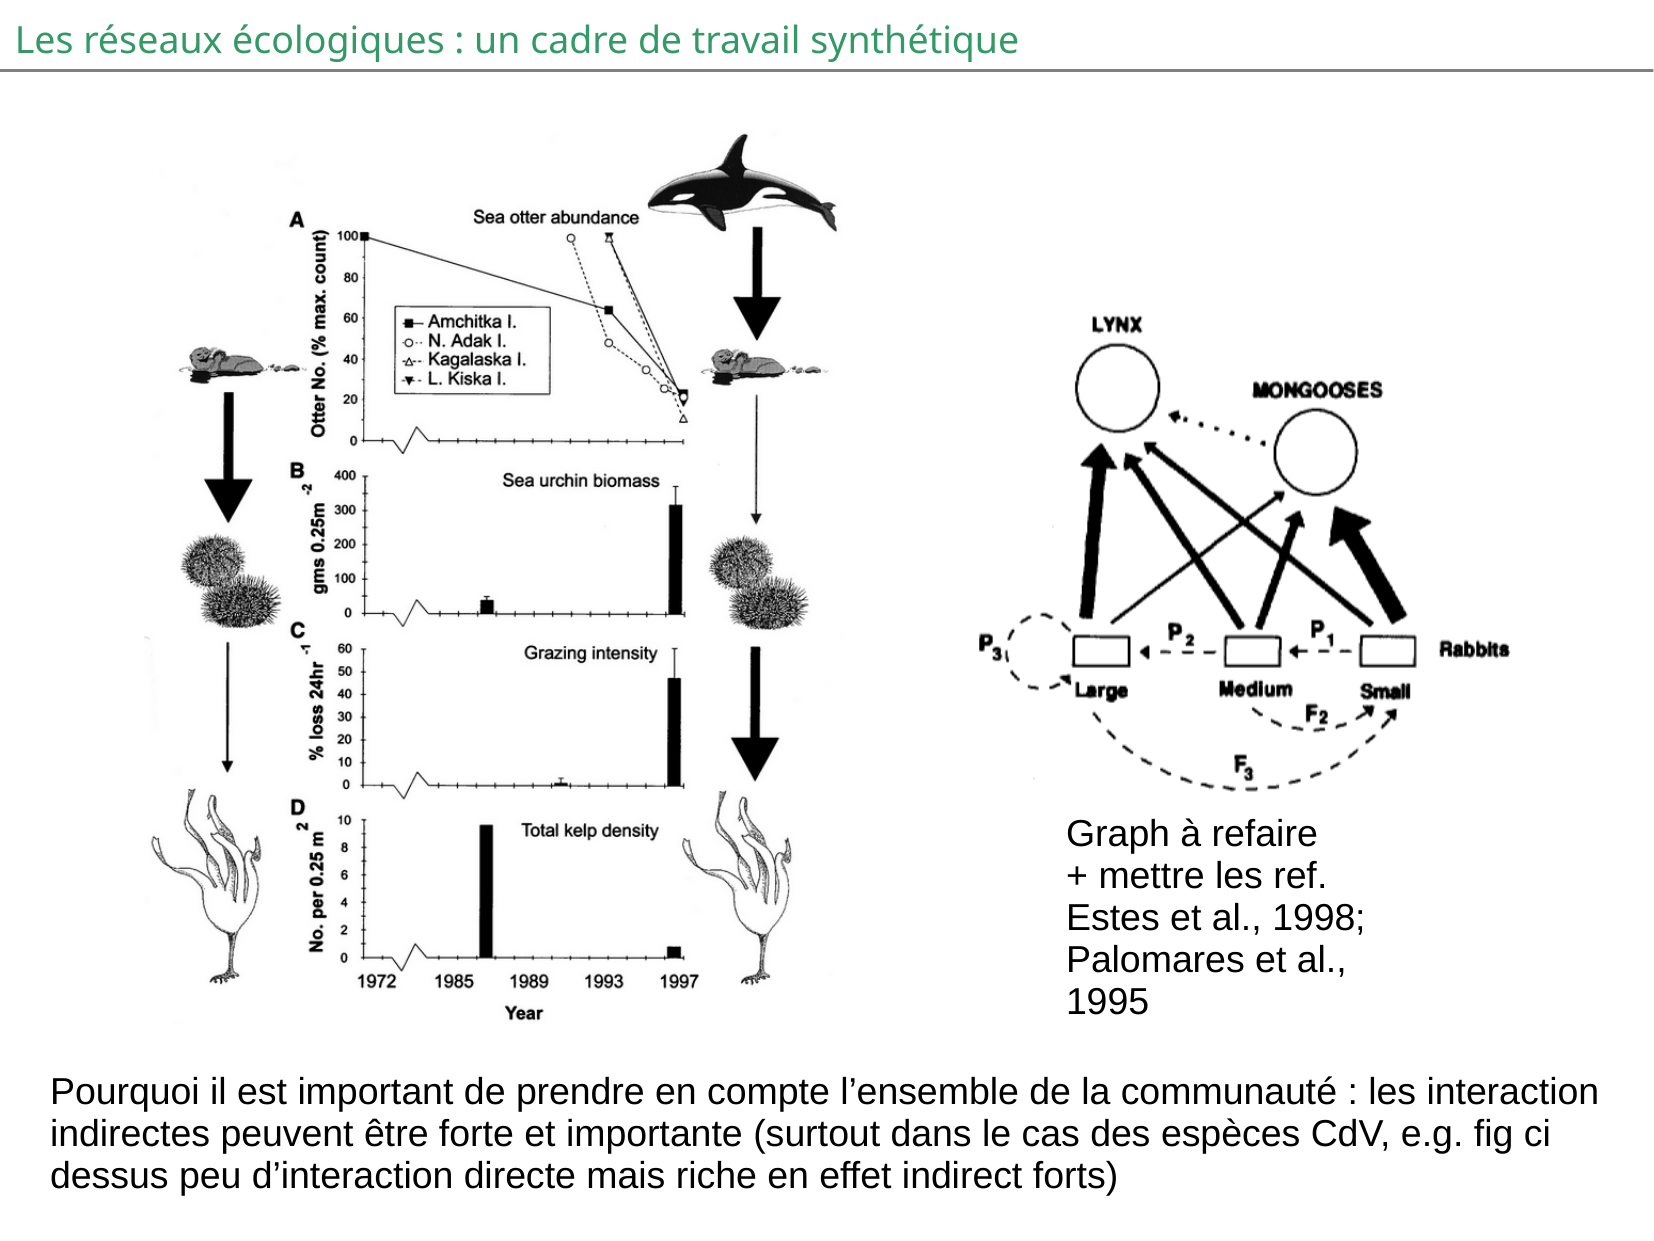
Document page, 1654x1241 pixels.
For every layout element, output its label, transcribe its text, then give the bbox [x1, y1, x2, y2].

text_box Graph à refaire + mettre les ref. Estes et al., 1998; Palomares et al., 1995 [1051, 805, 1418, 1031]
text_box Les réseaux écologiques : un cadre de travail synthétique [0, 5, 1654, 65]
picture [924, 308, 1548, 806]
picture [141, 119, 852, 1028]
text_box Pourquoi il est important de prendre en compte l’ensemble de la communauté : les interaction indirectes peuvent être forte et importante (surtout dans le cas des espèces CdV, e.g. fig ci dessus peu d’interaction directe mais riche en effet indirect forts) [35, 1062, 1619, 1204]
